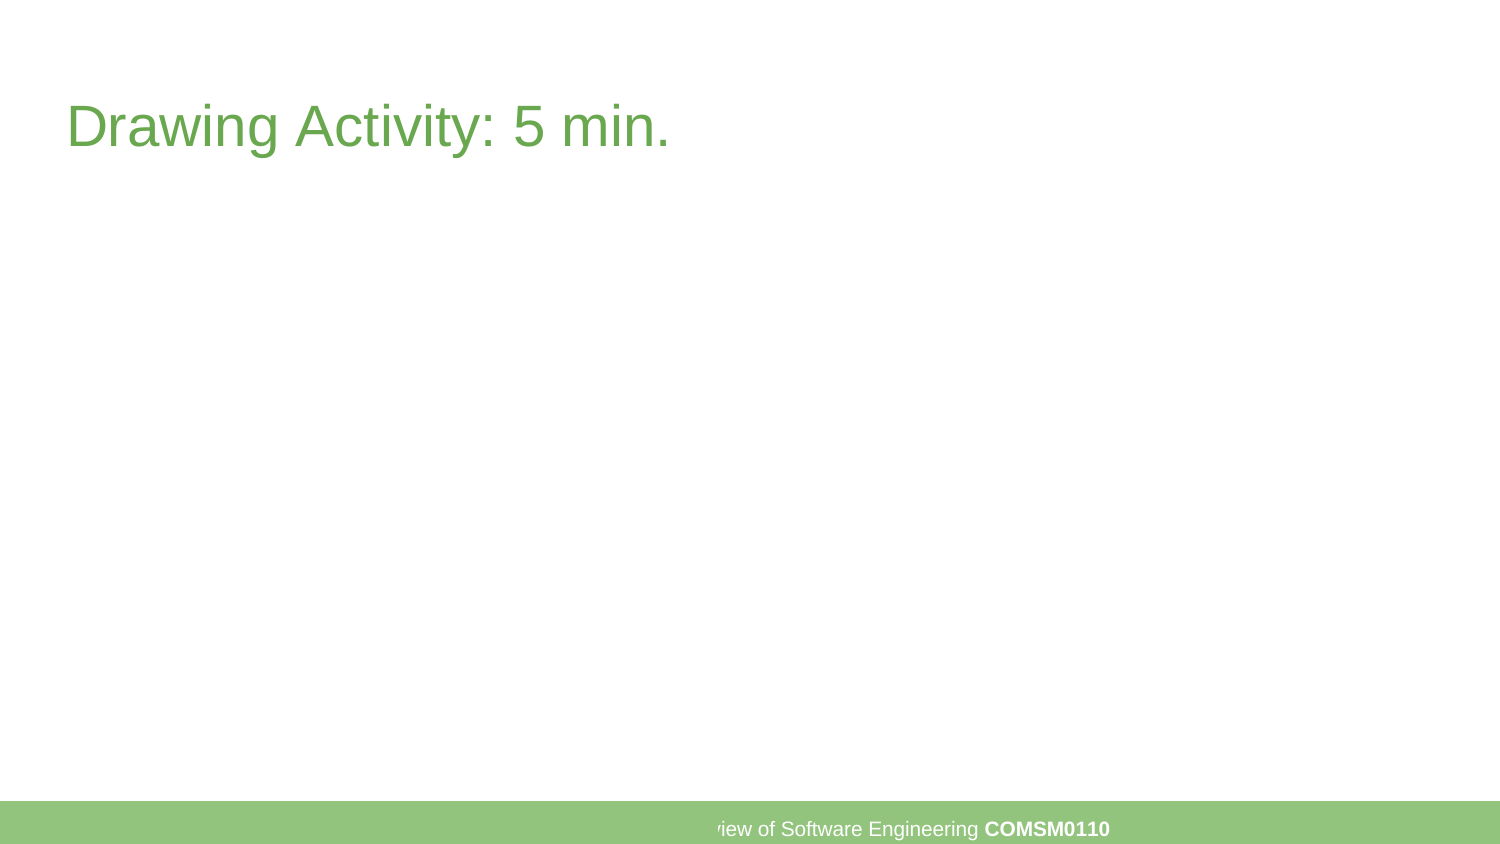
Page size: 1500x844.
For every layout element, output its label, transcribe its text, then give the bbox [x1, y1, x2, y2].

title Drawing Activity: 5 min. [51, 72, 1449, 167]
